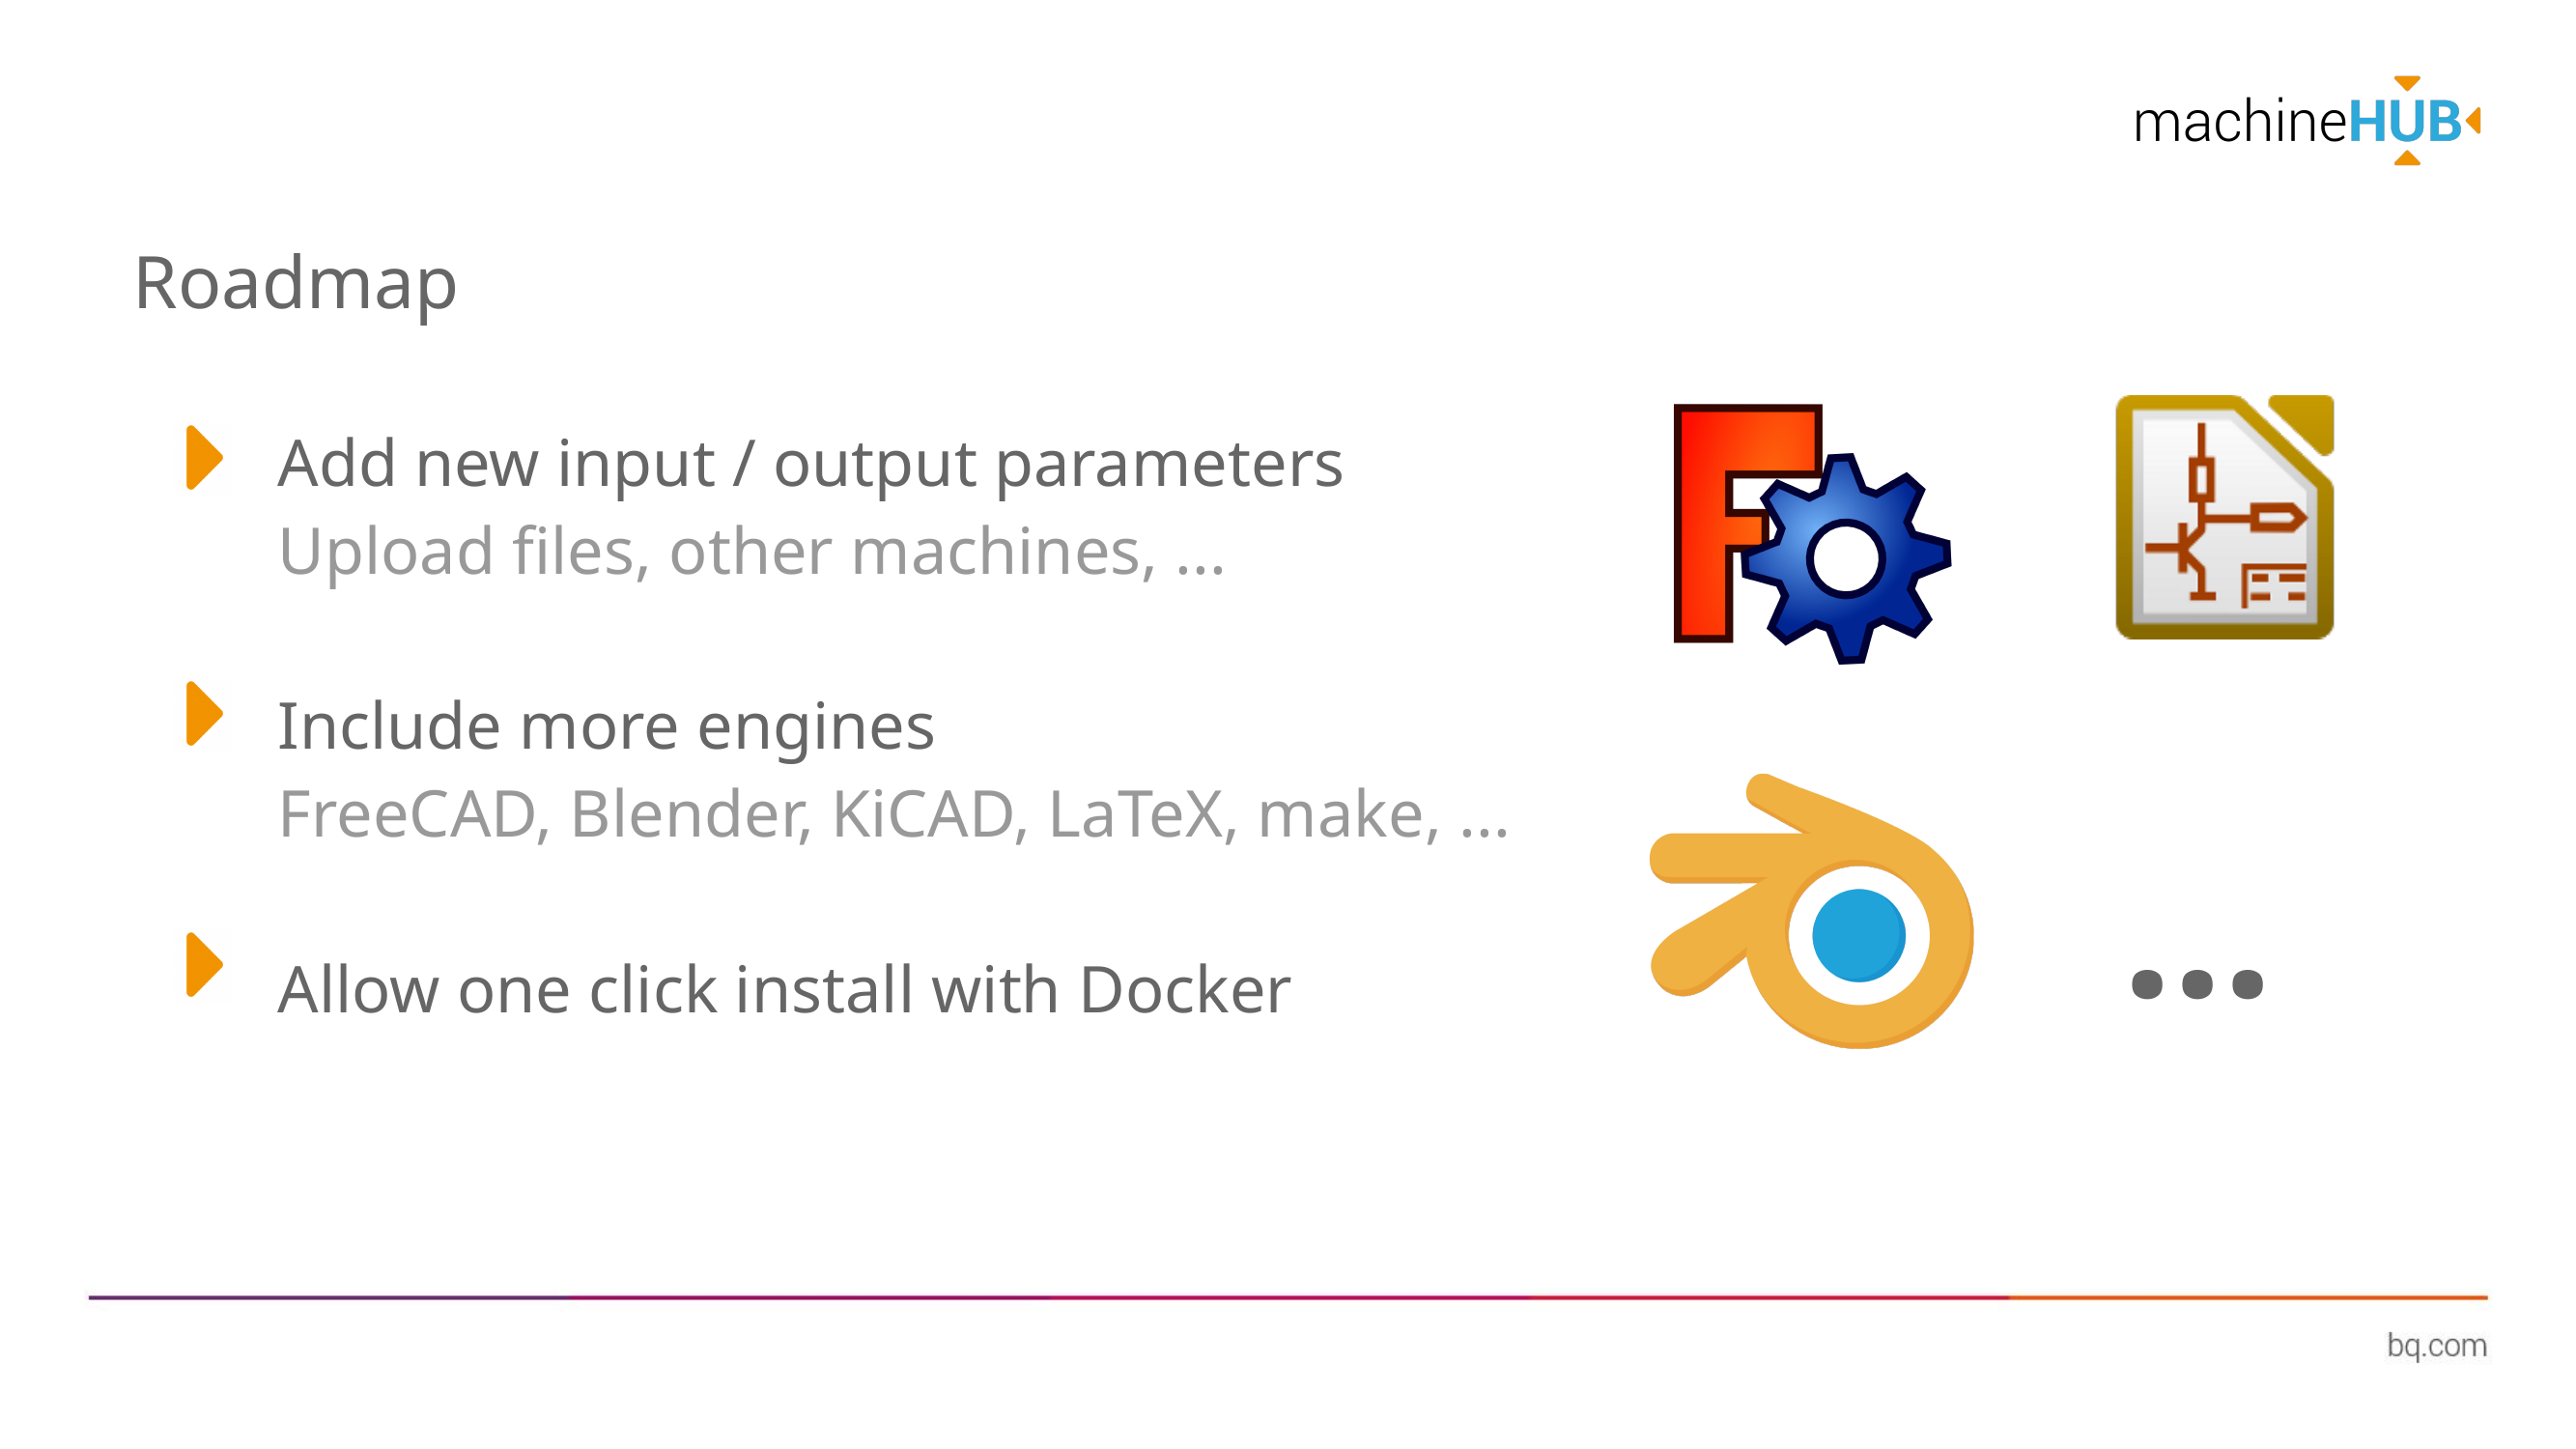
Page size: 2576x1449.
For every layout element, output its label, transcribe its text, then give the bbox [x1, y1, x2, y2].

picture [172, 418, 234, 497]
picture [2125, 68, 2491, 172]
text_box Roadmap Add new input / output parameters Upload files, other machines, ... Include more engines FreeCAD, Blender, KiCAD, LaTeX, make, ... Allow one click install with Docker [118, 223, 1589, 1161]
picture [172, 674, 234, 753]
picture [1658, 379, 1970, 692]
picture [2081, 395, 2370, 639]
text_box ... [2108, 801, 2349, 1126]
picture [1642, 751, 1987, 1095]
picture [172, 925, 234, 1004]
picture [0, 1161, 2574, 1449]
